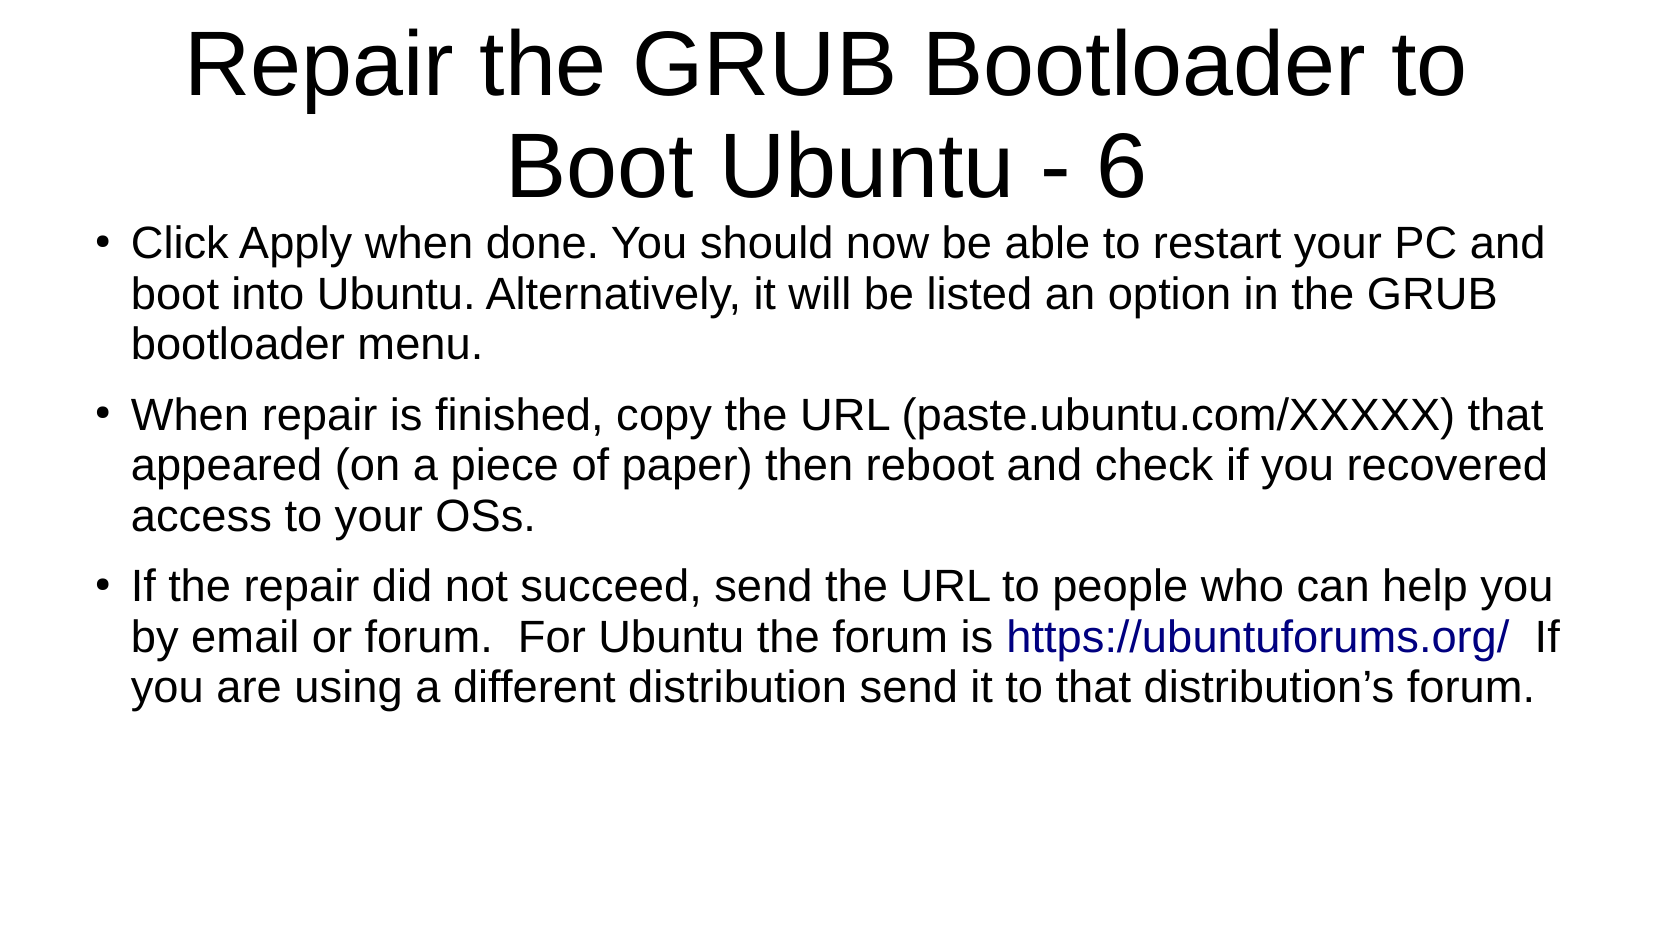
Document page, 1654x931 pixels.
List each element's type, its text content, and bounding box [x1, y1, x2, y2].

list Click Apply when done. You should now be able to restart your PC and boot into Ubuntu. Alternatively, it will be listed an option in the GRUB bootloader menu. When repair is finished, copy the URL (paste.ubuntu.com/XXXXX) that appeared (on a piece of paper) then reboot and check if you recovered access to your OSs. If the repair did not succeed, send the URL to people who can help you by email or forum. For Ubuntu the forum is https://ubuntuforums.org/ If you are using a different distribution send it to that distribution’s forum. [82, 217, 1571, 758]
title Repair the GRUB Bootloader to Boot Ubuntu - 6 [82, 12, 1571, 217]
